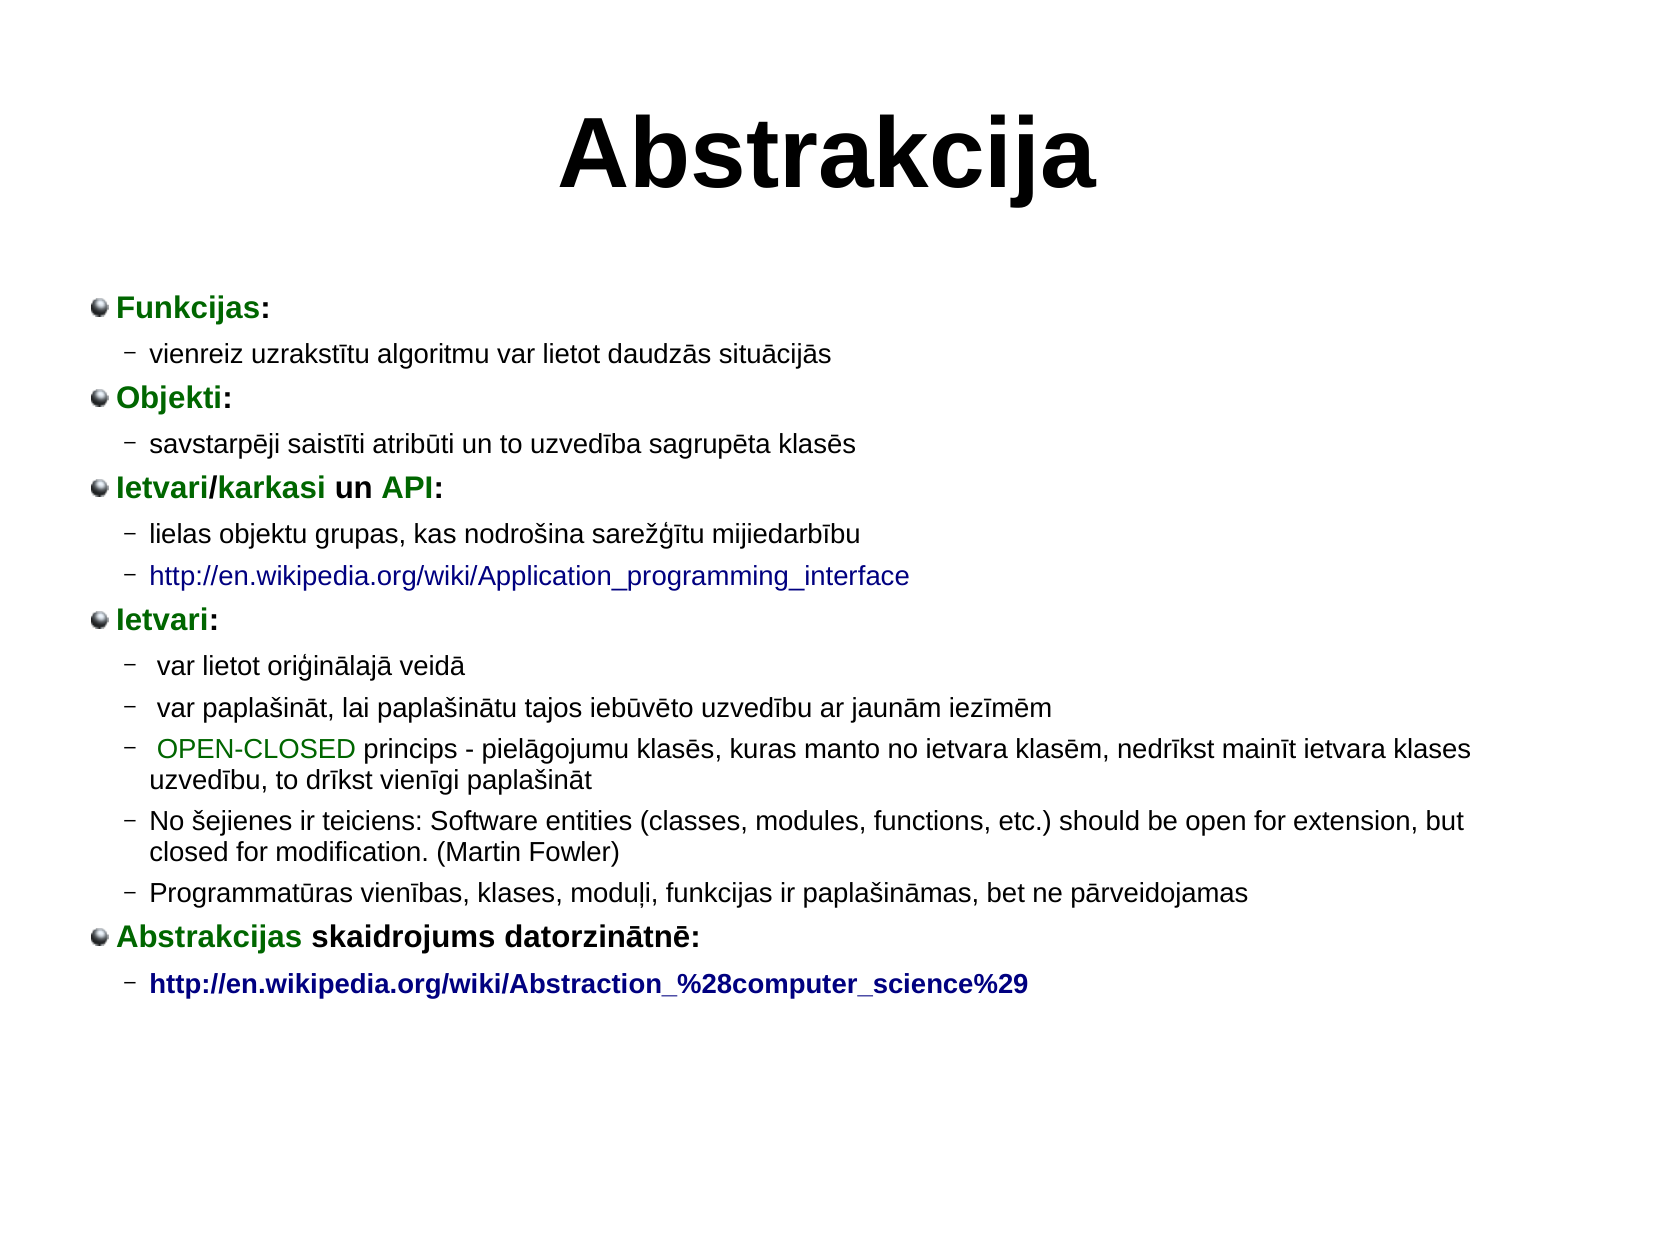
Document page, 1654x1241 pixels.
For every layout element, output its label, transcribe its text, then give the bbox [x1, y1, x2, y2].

list Funkcijas: vienreiz uzrakstītu algoritmu var lietot daudzās situācijās Objekti: savstarpēji saistīti atribūti un to uzvedība sagrupēta klasēs Ietvari/karkasi un API: lielas objektu grupas, kas nodrošina sarežģītu mijiedarbību http://en.wikipedia.org/wiki/Application_programming_interface Ietvari: var lietot oriģinālajā veidā var paplašināt, lai paplašinātu tajos iebūvēto uzvedību ar jaunām iezīmēm OPEN-CLOSED princips - pielāgojumu klasēs, kuras manto no ietvara klasēm, nedrīkst mainīt ietvara klases uzvedību, to drīkst vienīgi paplašināt No šejienes ir teiciens: Software entities (classes, modules, functions, etc.) should be open for extension, but closed for modification. (Martin Fowler) Programmatūras vienības, klases, moduļi, funkcijas ir paplašināmas, bet ne pārveidojamas Abstrakcijas skaidrojums datorzinātnē: http://en.wikipedia.org/wiki/Abstraction_%28computer_science%29 [82, 290, 1538, 1010]
title Abstrakcija [82, 49, 1571, 257]
